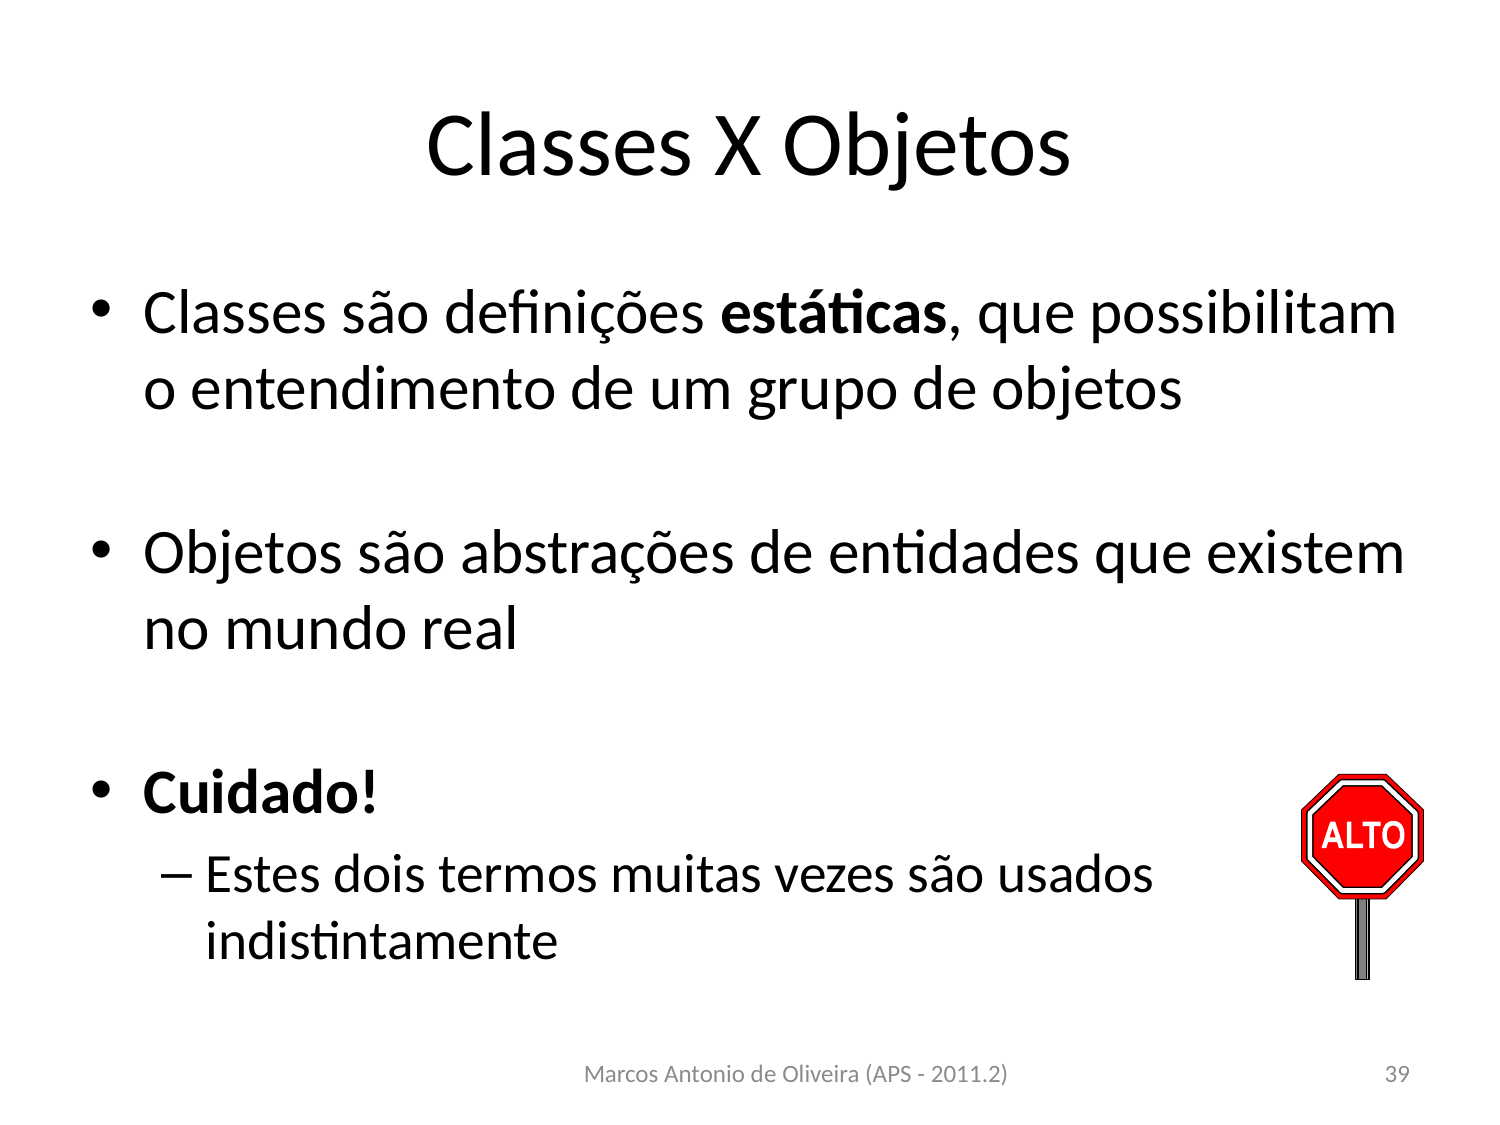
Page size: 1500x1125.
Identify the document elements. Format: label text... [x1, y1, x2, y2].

chart [1300, 773, 1426, 981]
slide_number <número> [1074, 1042, 1425, 1103]
footer Marcos Antonio de Oliveira (APS - 2011.2) [512, 1042, 1074, 1103]
list Classes são definições estáticas, que possibilitam o entendimento de um grupo de objetos Objetos são abstrações de entidades que existem no mundo real Cuidado! Estes dois termos muitas vezes são usados indistintamente [75, 262, 1425, 1005]
title Classes X Objetos [75, 45, 1425, 233]
